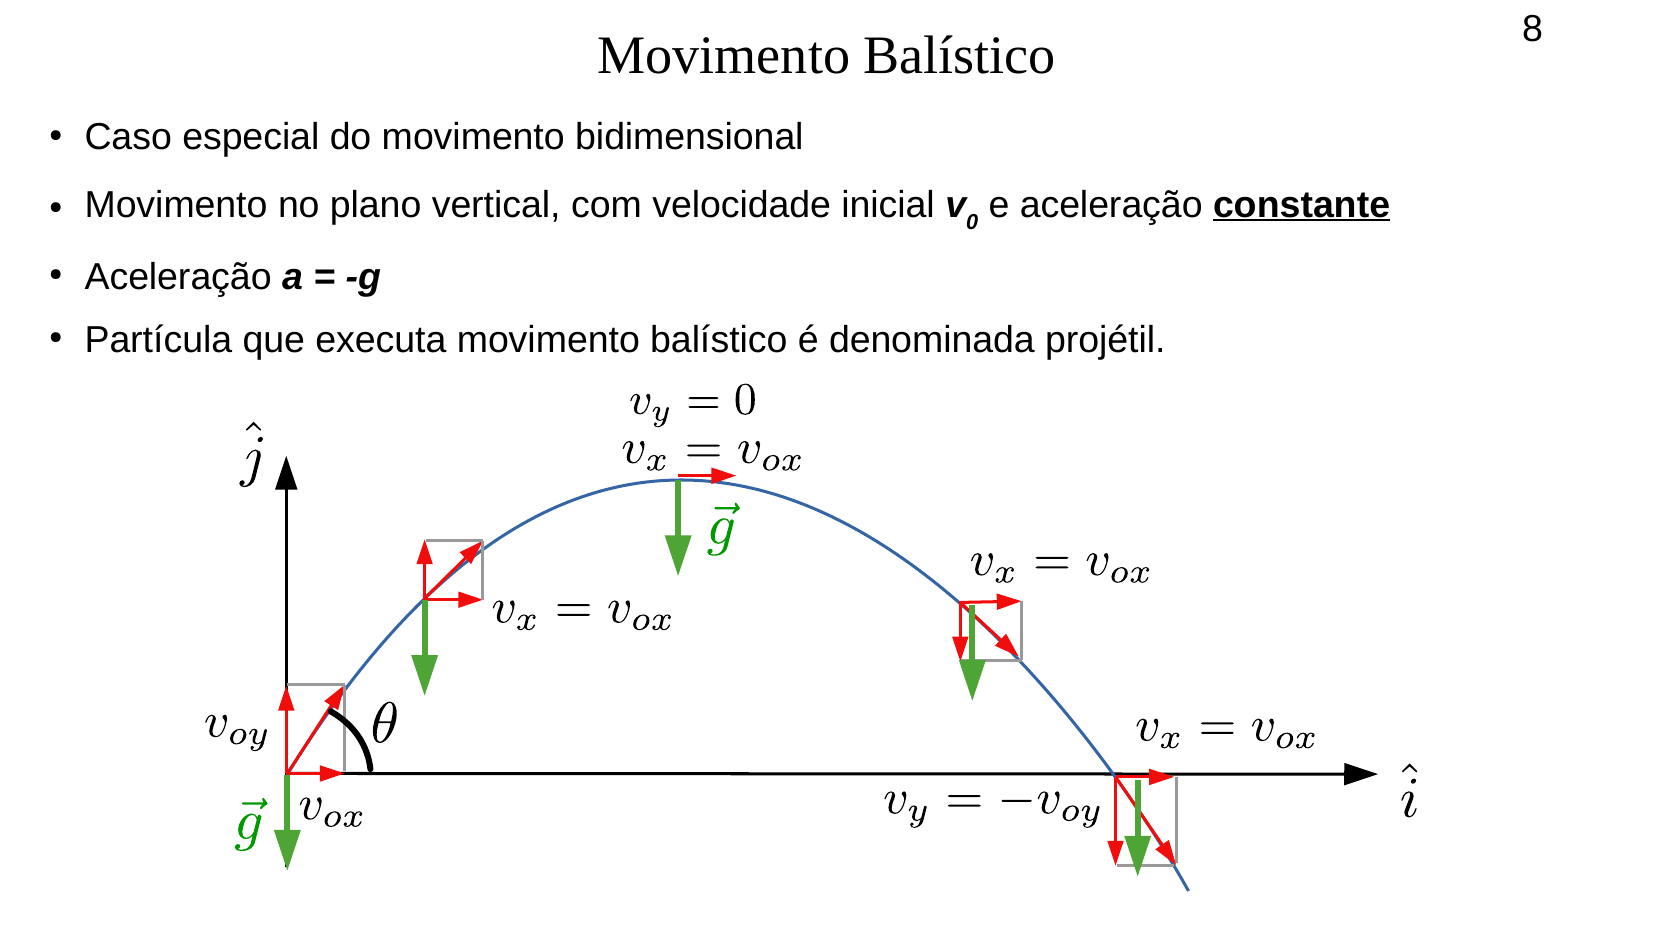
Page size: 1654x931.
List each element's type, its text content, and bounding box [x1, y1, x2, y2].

text_box Movimento Balístico [582, 0, 1072, 87]
picture [491, 600, 671, 631]
picture [370, 701, 397, 744]
picture [236, 419, 266, 490]
text_box Caso especial do movimento bidimensional Movimento no plano vertical, com velocidade inicial v0 e aceleração constante Aceleração a = -g Partícula que executa movimento balístico é denominada projétil. [34, 87, 1616, 420]
picture [229, 795, 270, 854]
picture [296, 795, 365, 829]
picture [201, 712, 269, 754]
picture [627, 381, 757, 429]
text_box <number> [1507, 0, 1654, 71]
picture [621, 440, 801, 471]
picture [1135, 718, 1315, 749]
picture [1395, 763, 1418, 818]
picture [881, 789, 1102, 830]
picture [701, 500, 743, 558]
picture [969, 553, 1150, 583]
